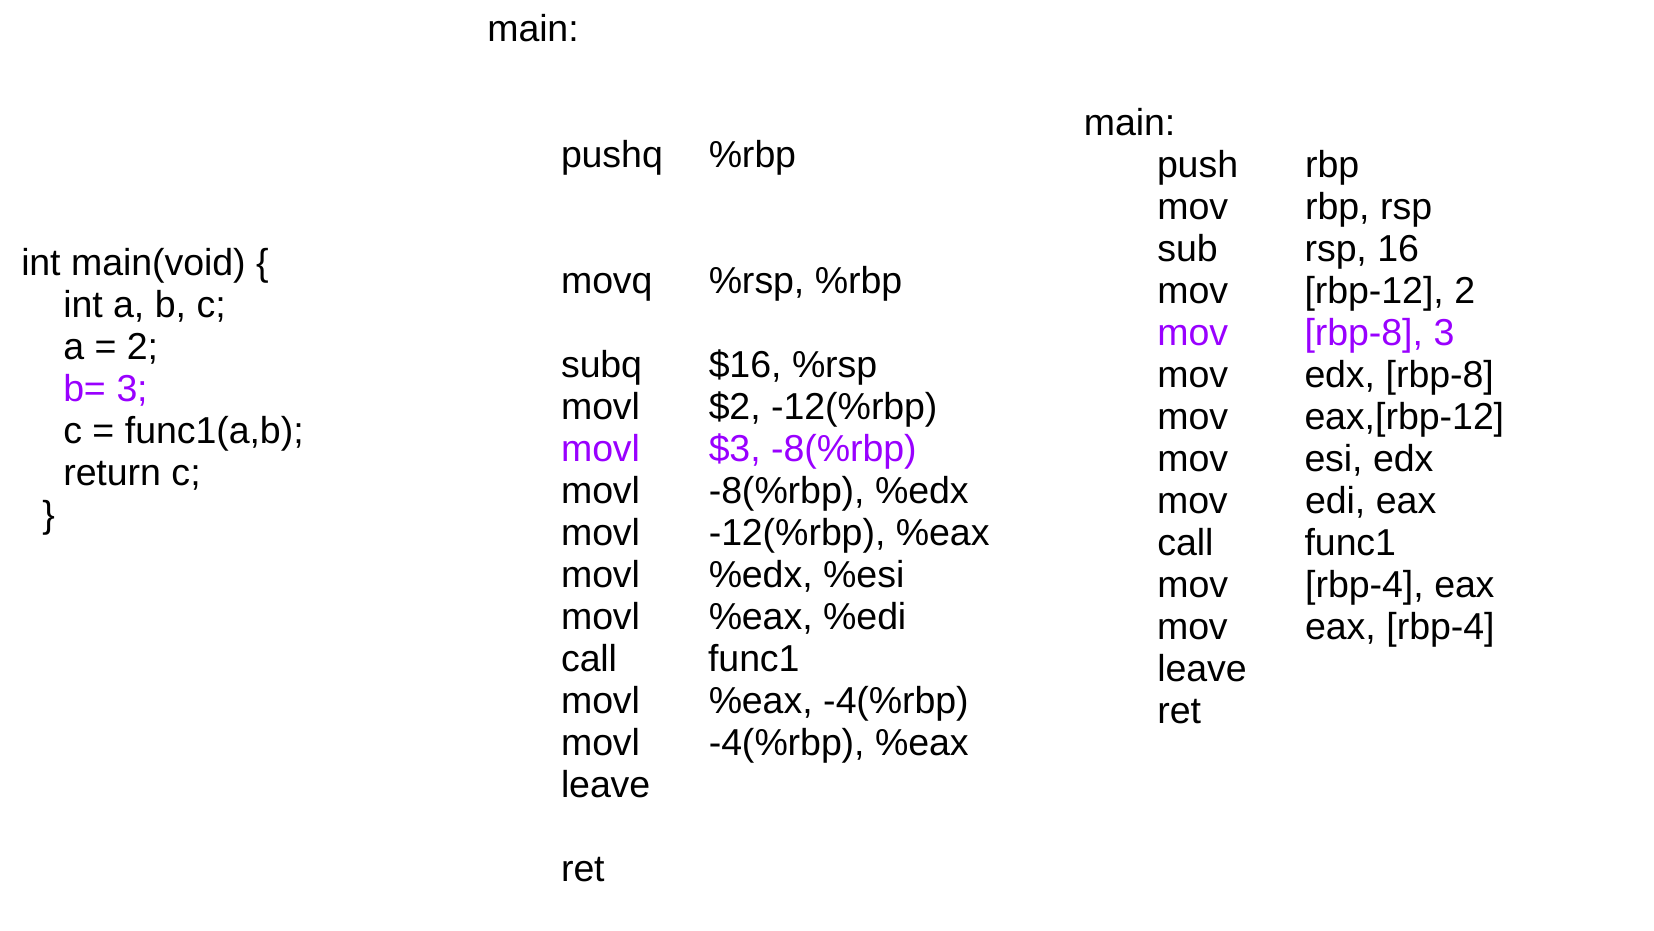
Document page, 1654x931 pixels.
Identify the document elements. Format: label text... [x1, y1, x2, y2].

text_box main: pushq %rbp movq %rsp, %rbp subq $16, %rsp movl $2, -12(%rbp) movl $3, -8(%rbp) movl -8(%rbp), %edx movl -12(%rbp), %eax movl %edx, %esi movl %eax, %edi call func1 movl %eax, -4(%rbp) movl -4(%rbp), %eax leave ret [472, 0, 1005, 931]
text_box int main(void) { int a, b, c; a = 2; b= 3; c = func1(a,b); return c; } [6, 234, 319, 544]
text_box main: push rbp mov rbp, rsp sub rsp, 16 mov [rbp-12], 2 mov [rbp-8], 3 mov edx, [rbp-8] mov eax,[rbp-12] mov esi, edx mov edi, eax call func1 mov [rbp-4], eax mov eax, [rbp-4] leave ret [1068, 94, 1607, 931]
